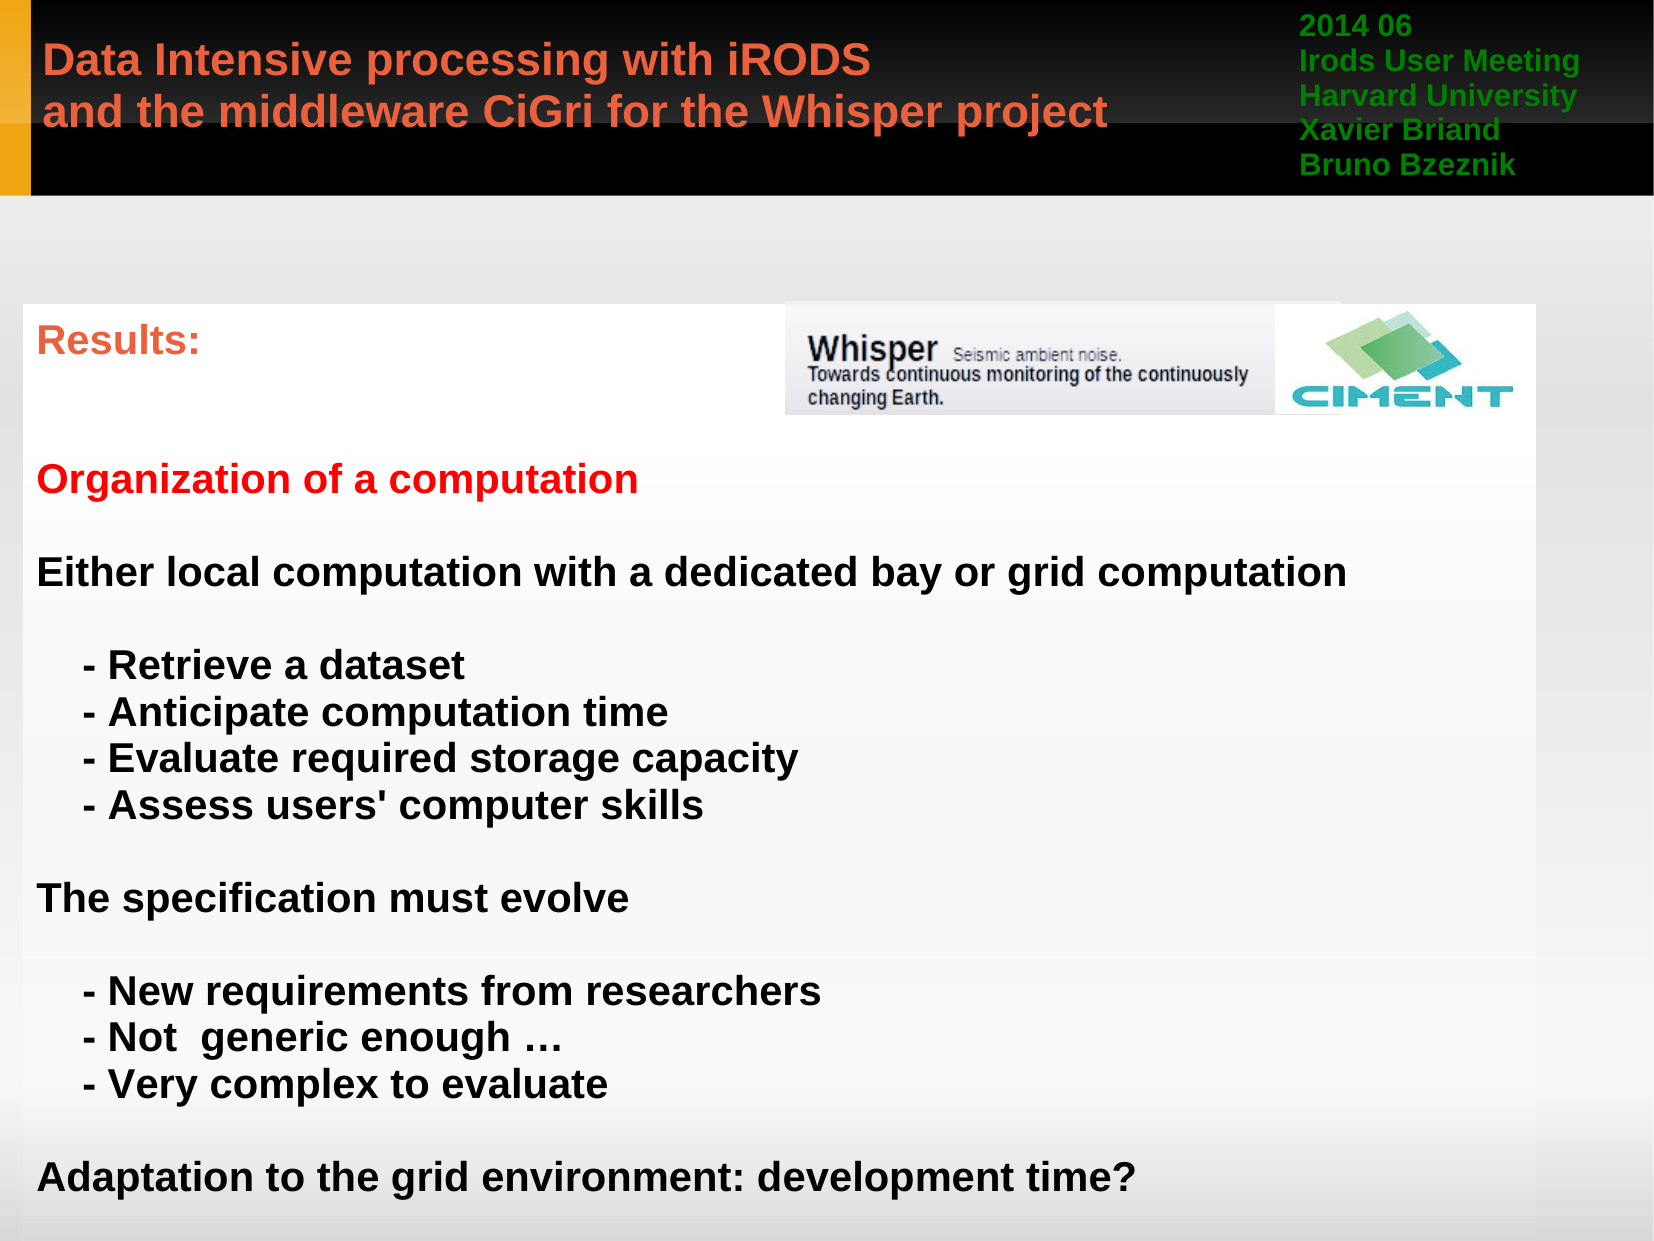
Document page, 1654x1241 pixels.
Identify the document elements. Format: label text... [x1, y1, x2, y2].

list Results: Organization of a computation Either local computation with a dedicated bay or grid computation - Retrieve a dataset - Anticipate computation time - Evaluate required storage capacity - Assess users' computer skills The specification must evolve - New requirements from researchers - Not generic enough … - Very complex to evaluate Adaptation to the grid environment: development time? [23, 304, 1536, 1241]
picture [818, 49, 833, 59]
picture [420, 55, 430, 59]
picture [0, 0, 1654, 1241]
picture [336, 54, 345, 59]
picture [473, 54, 482, 59]
picture [749, 49, 763, 58]
picture [52, 49, 67, 59]
title 2014 06 Irods User Meeting Harvard University Xavier Briand Bruno Bzeznik [1299, 41, 1654, 219]
picture [219, 54, 228, 59]
picture [781, 48, 799, 59]
title Data Intensive processing with iRODS and the middleware CiGri for the Whisper project [29, 59, 1365, 266]
